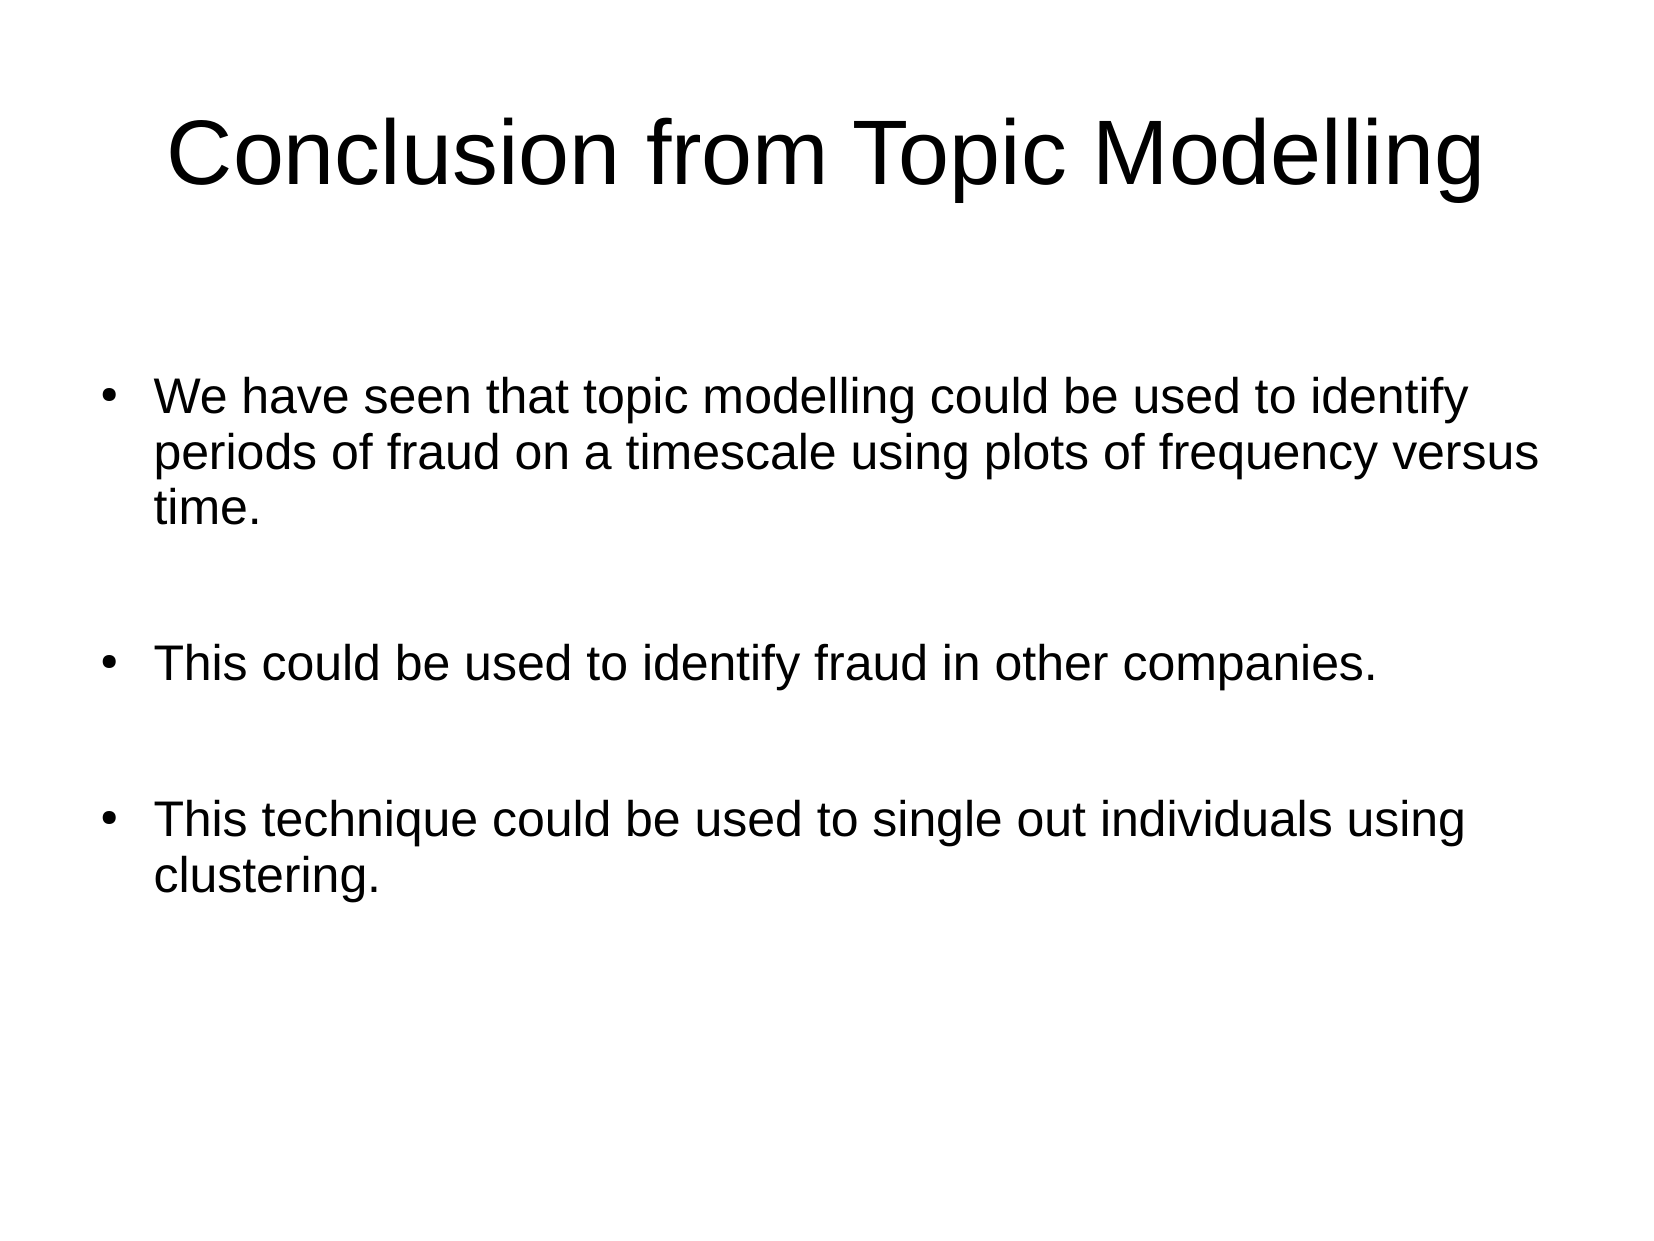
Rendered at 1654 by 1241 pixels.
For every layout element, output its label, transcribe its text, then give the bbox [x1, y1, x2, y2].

title Conclusion from Topic Modelling [82, 49, 1571, 257]
list We have seen that topic modelling could be used to identify periods of fraud on a timescale using plots of frequency versus time. This could be used to identify fraud in other companies. This technique could be used to single out individuals using clustering. [82, 290, 1571, 1010]
